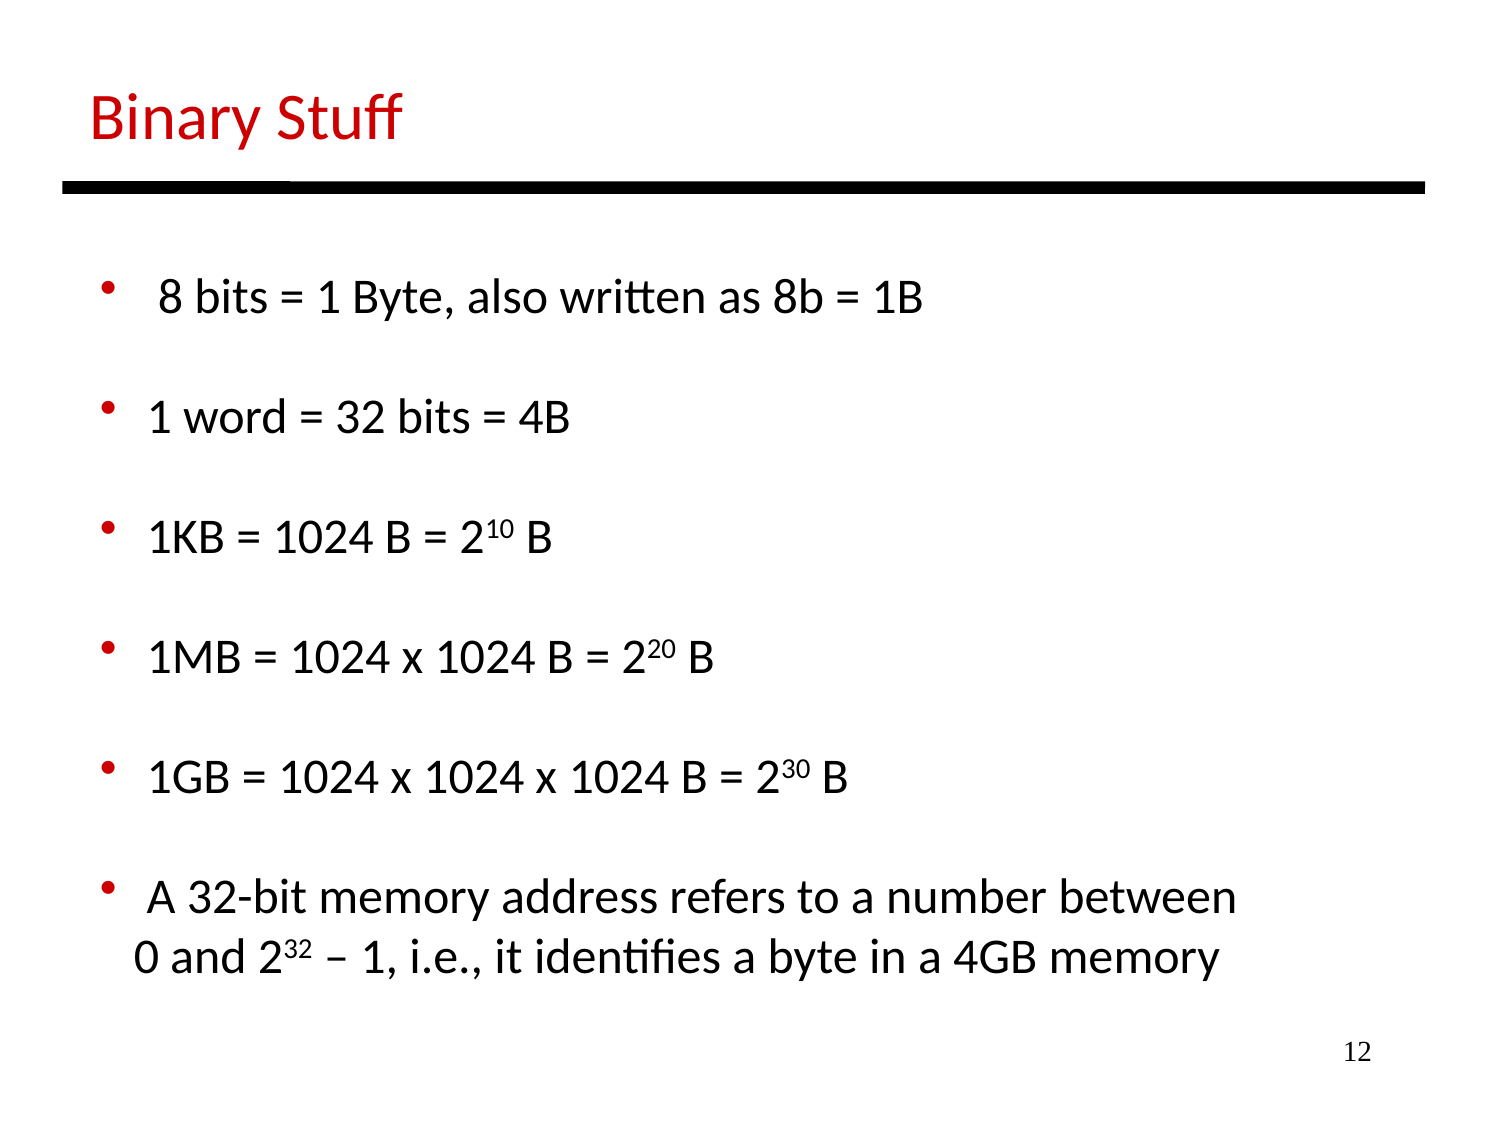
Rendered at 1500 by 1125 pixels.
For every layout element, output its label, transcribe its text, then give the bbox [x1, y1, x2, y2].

slide_number <number> [1074, 1025, 1388, 1100]
text_box Binary Stuff [75, 65, 419, 160]
text_box 8 bits = 1 Byte, also written as 8b = 1B 1 word = 32 bits = 4B 1KB = 1024 B = 210 B 1MB = 1024 x 1024 B = 220 B 1GB = 1024 x 1024 x 1024 B = 230 B A 32-bit memory address refers to a number between 0 and 232 – 1, i.e., it identifies a byte in a 4GB memory [85, 256, 1253, 1052]
